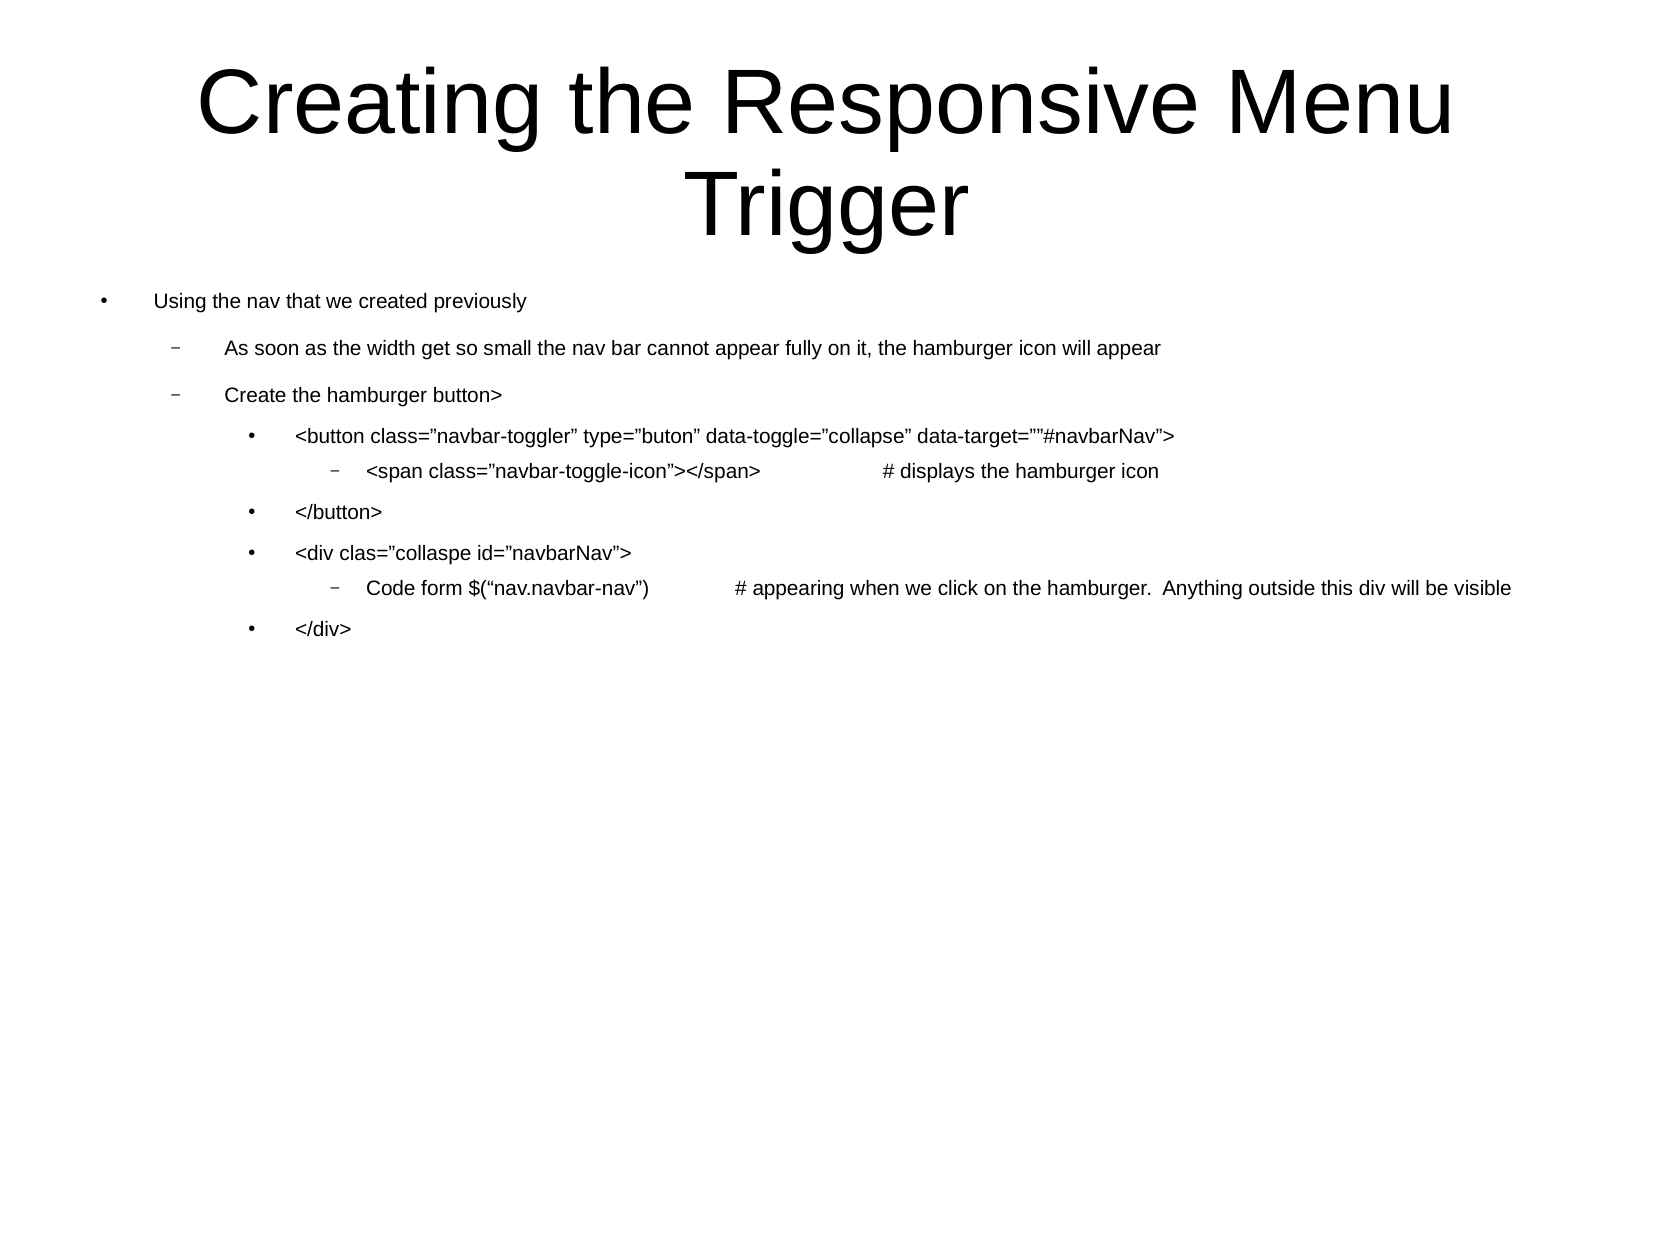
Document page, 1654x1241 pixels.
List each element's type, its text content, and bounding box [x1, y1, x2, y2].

title Creating the Responsive Menu Trigger [82, 49, 1571, 257]
list Using the nav that we created previously As soon as the width get so small the nav bar cannot appear fully on it, the hamburger icon will appear Create the hamburger button> <button class=”navbar-toggler” type=”buton” data-toggle=”collapse” data-target=””#navbarNav”> <span class=”navbar-toggle-icon”></span> # displays the hamburger icon </button> <div clas=”collaspe id=”navbarNav”> Code form $(“nav.navbar-nav”) # appearing when we click on the hamburger. Anything outside this div will be visible </div> [82, 290, 1583, 1229]
